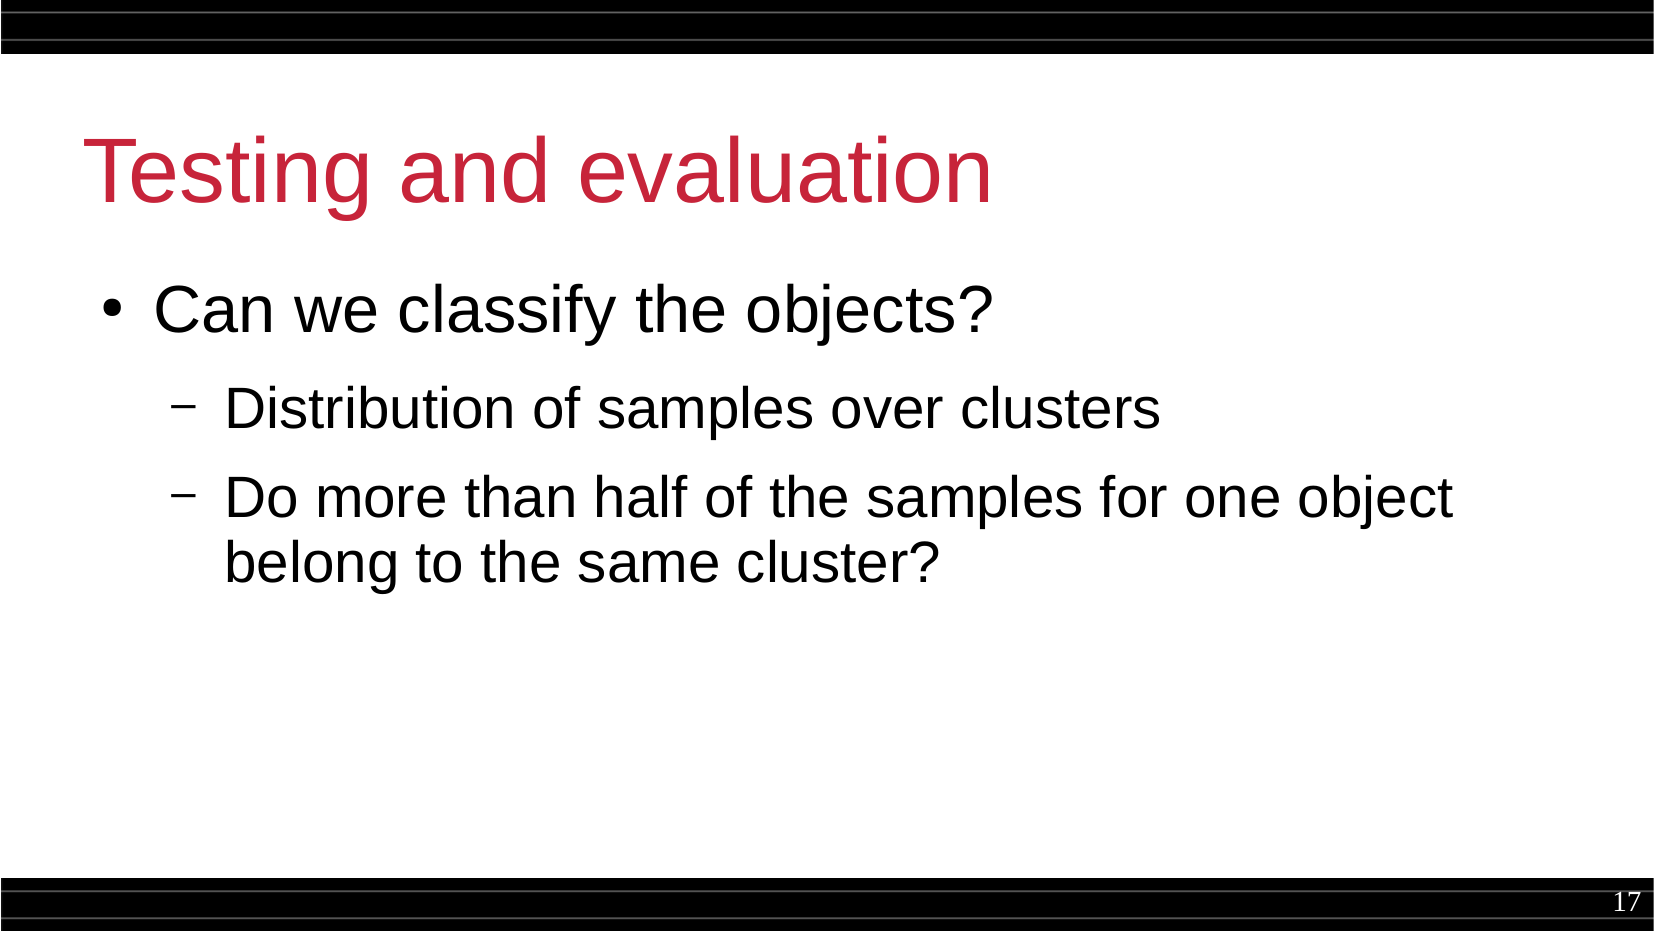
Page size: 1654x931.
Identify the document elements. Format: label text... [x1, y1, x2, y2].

picture [1, 878, 1654, 931]
picture [1, 0, 1654, 54]
title Testing and evaluation [82, 92, 1571, 249]
list Can we classify the objects? Distribution of samples over clusters Do more than half of the samples for one object belong to the same cluster? [82, 271, 1571, 758]
